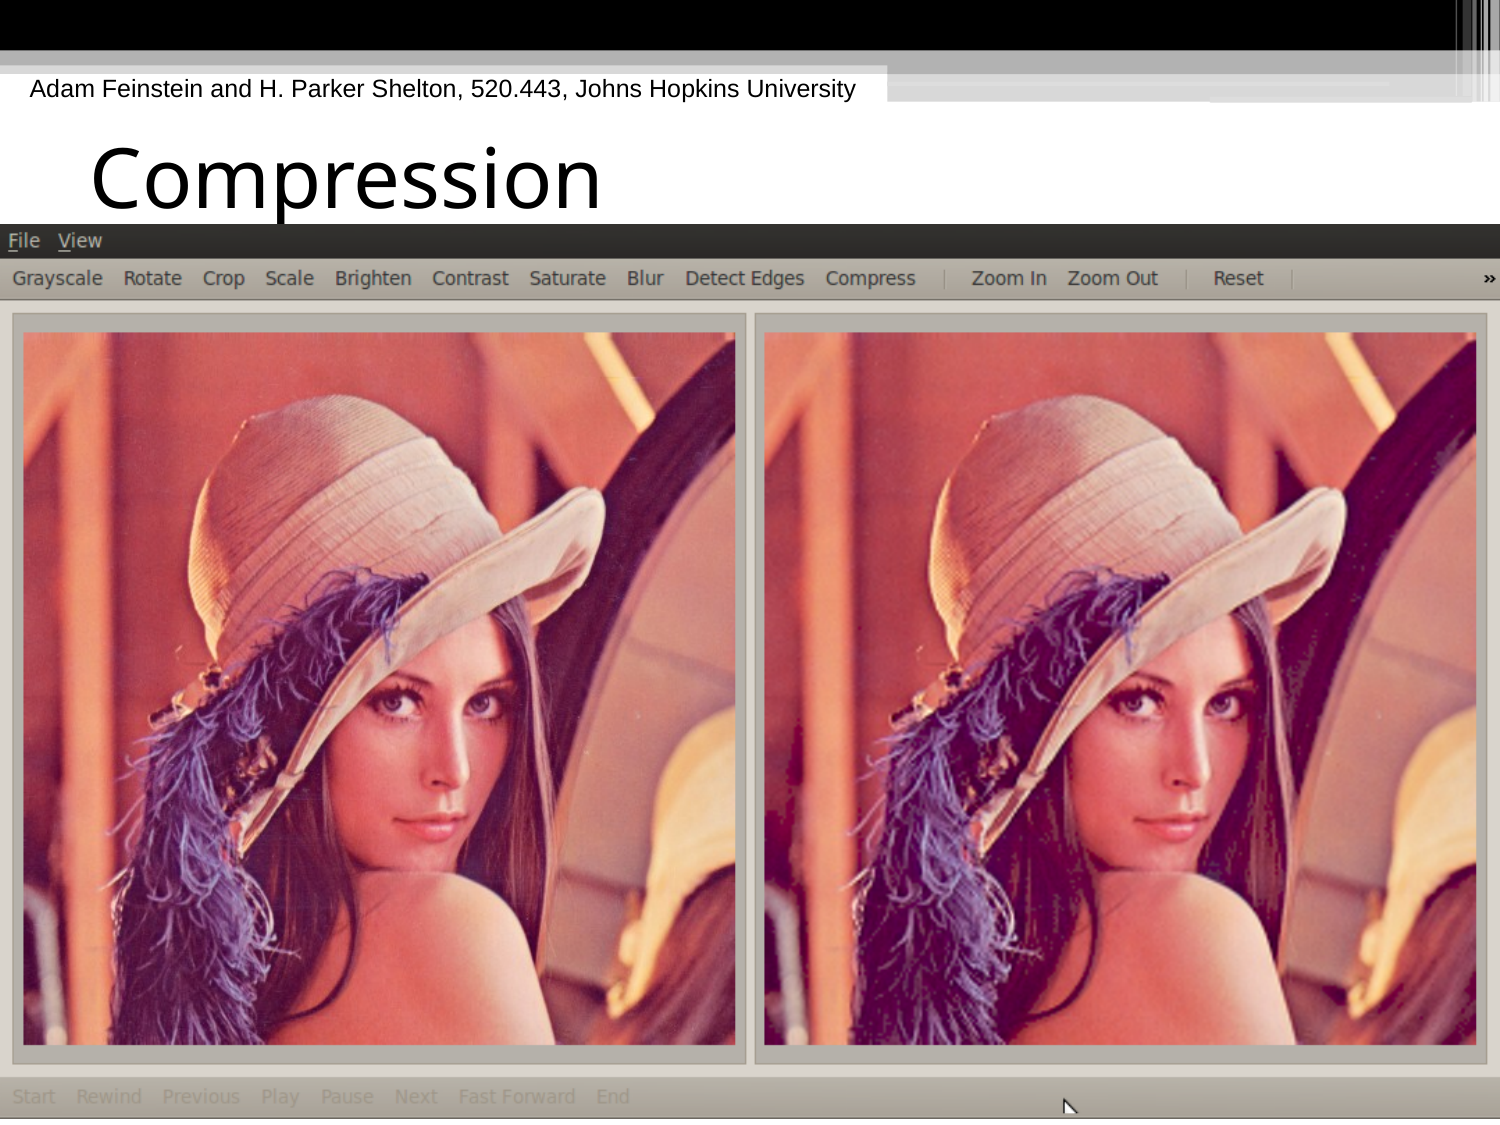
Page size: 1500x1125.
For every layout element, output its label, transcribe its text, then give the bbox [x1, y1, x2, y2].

text_box Adam Feinstein and H. Parker Shelton, 520.443, Johns Hopkins University [0, 67, 888, 110]
title Compression [75, 112, 1425, 224]
picture [0, 224, 1500, 1119]
